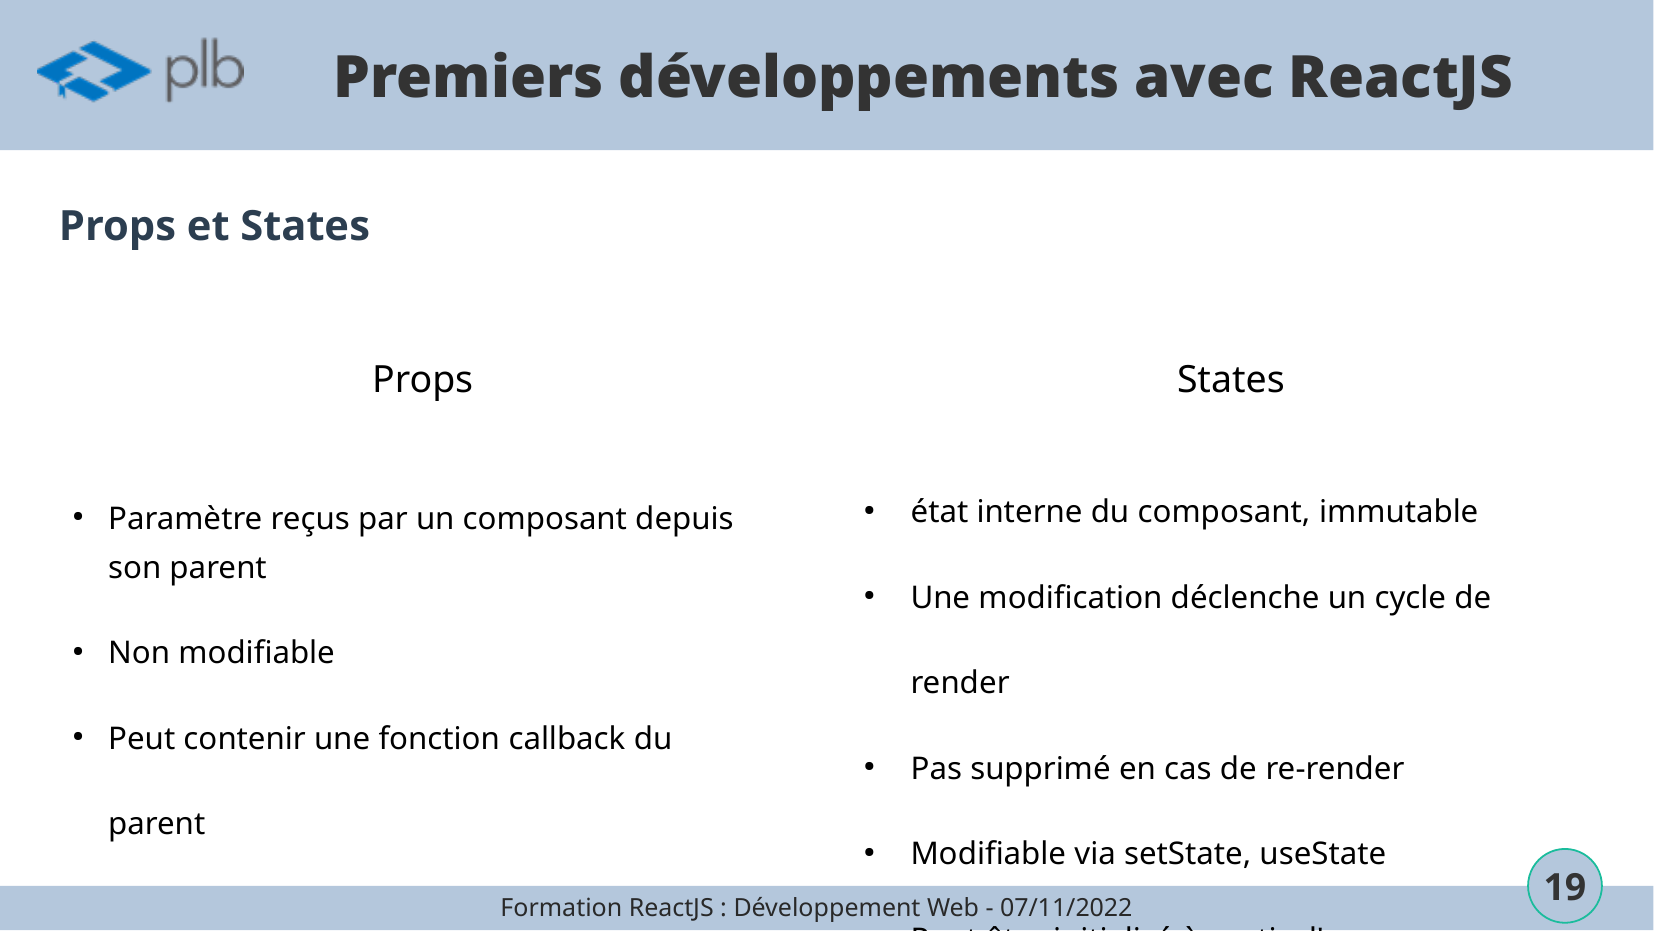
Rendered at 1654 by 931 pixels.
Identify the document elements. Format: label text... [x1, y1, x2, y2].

title Premiers développements avec ReactJS [333, 0, 1613, 151]
text_box States état interne du composant, immutable Une modification déclenche un cycle de render Pas supprimé en cas de re-render Modifiable via setState, useState Peut être initialisé à partir d'une prop Ralenti les performances de l'application [849, 288, 1613, 826]
text_box Formation ReactJS : Développement Web - 07/11/2022 [461, 888, 1173, 926]
text_box Props Paramètre reçus par un composant depuis son parent Non modifiable Peut contenir une fonction callback du parent [57, 288, 788, 751]
picture [37, 33, 244, 113]
subtitle Props et States [59, 195, 1613, 238]
